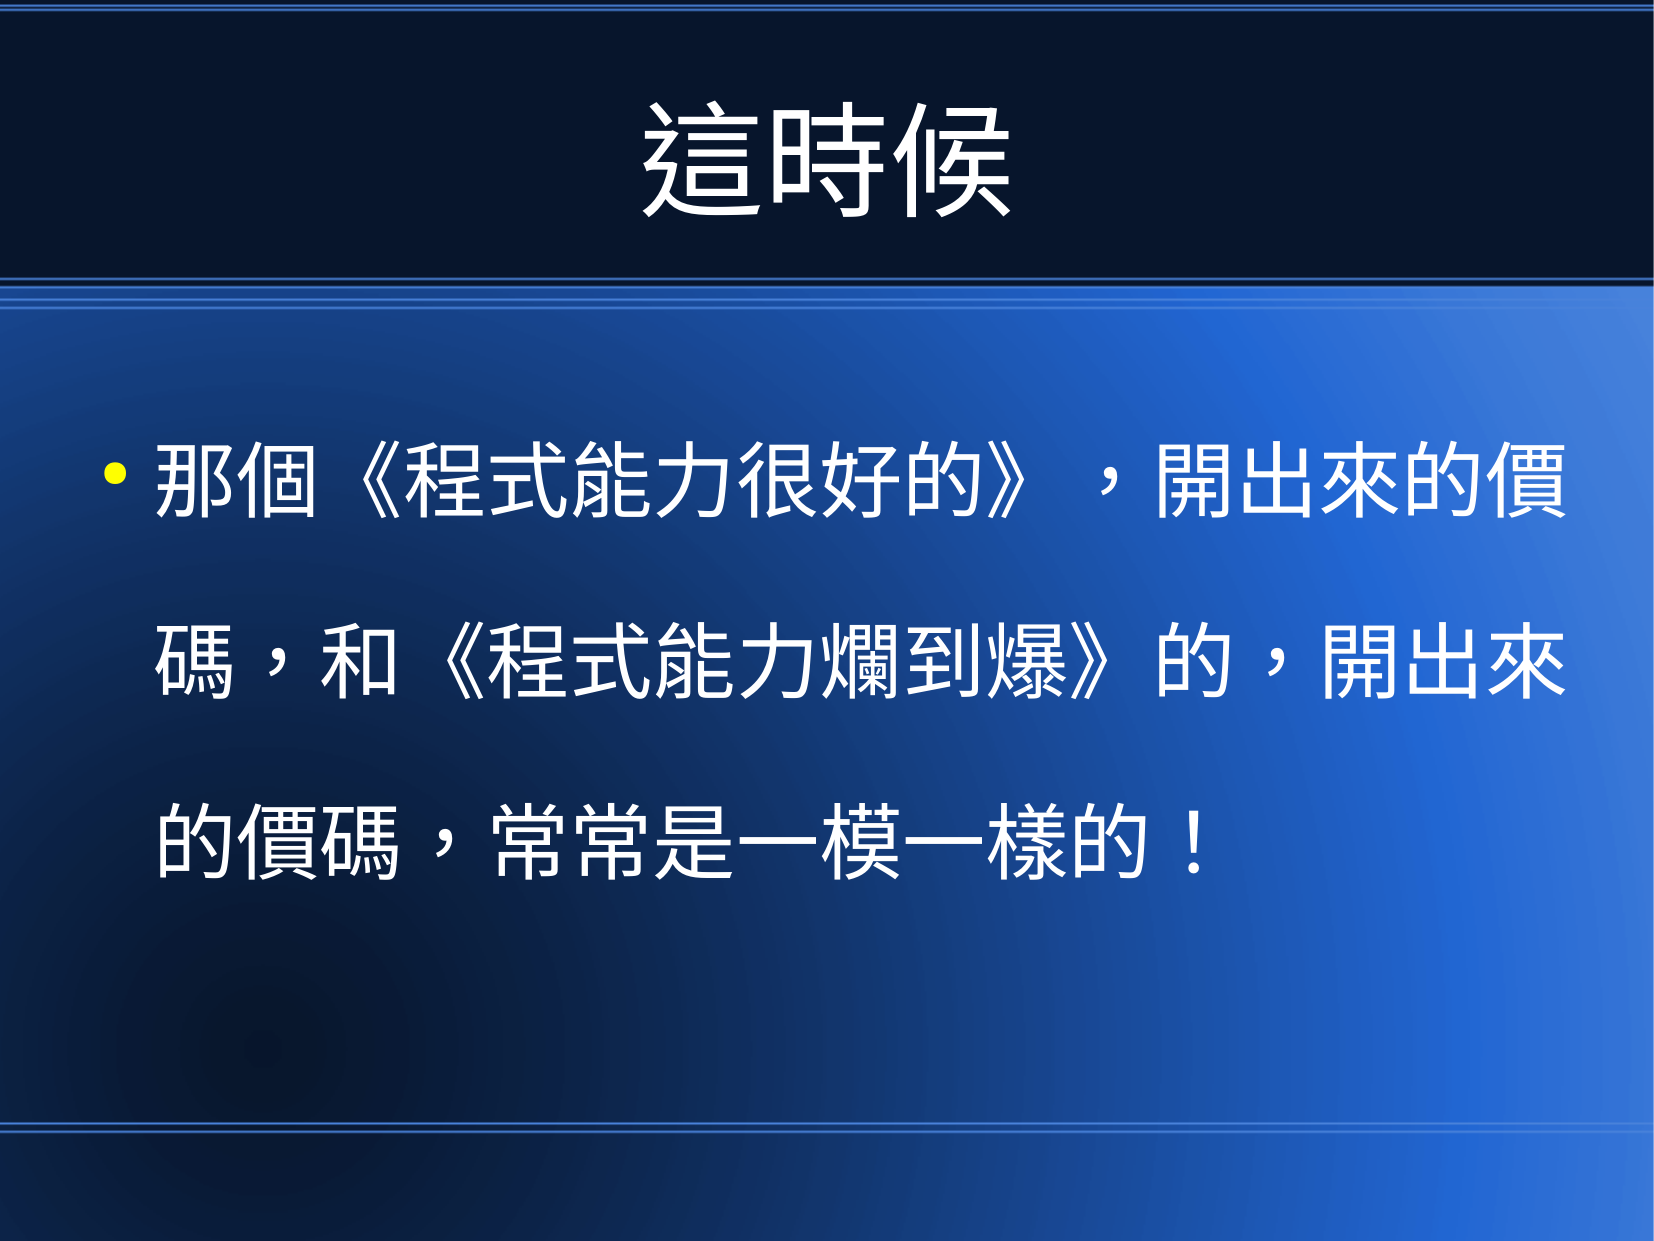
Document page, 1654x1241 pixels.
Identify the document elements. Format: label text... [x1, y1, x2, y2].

list 那個《程式能力很好的》，開出來的價碼，和《程式能力爛到爆》的，開出來的價碼，常常是一模一樣的！ [82, 355, 1571, 1241]
title 這時候 [82, 49, 1571, 257]
picture [0, 0, 1654, 1241]
